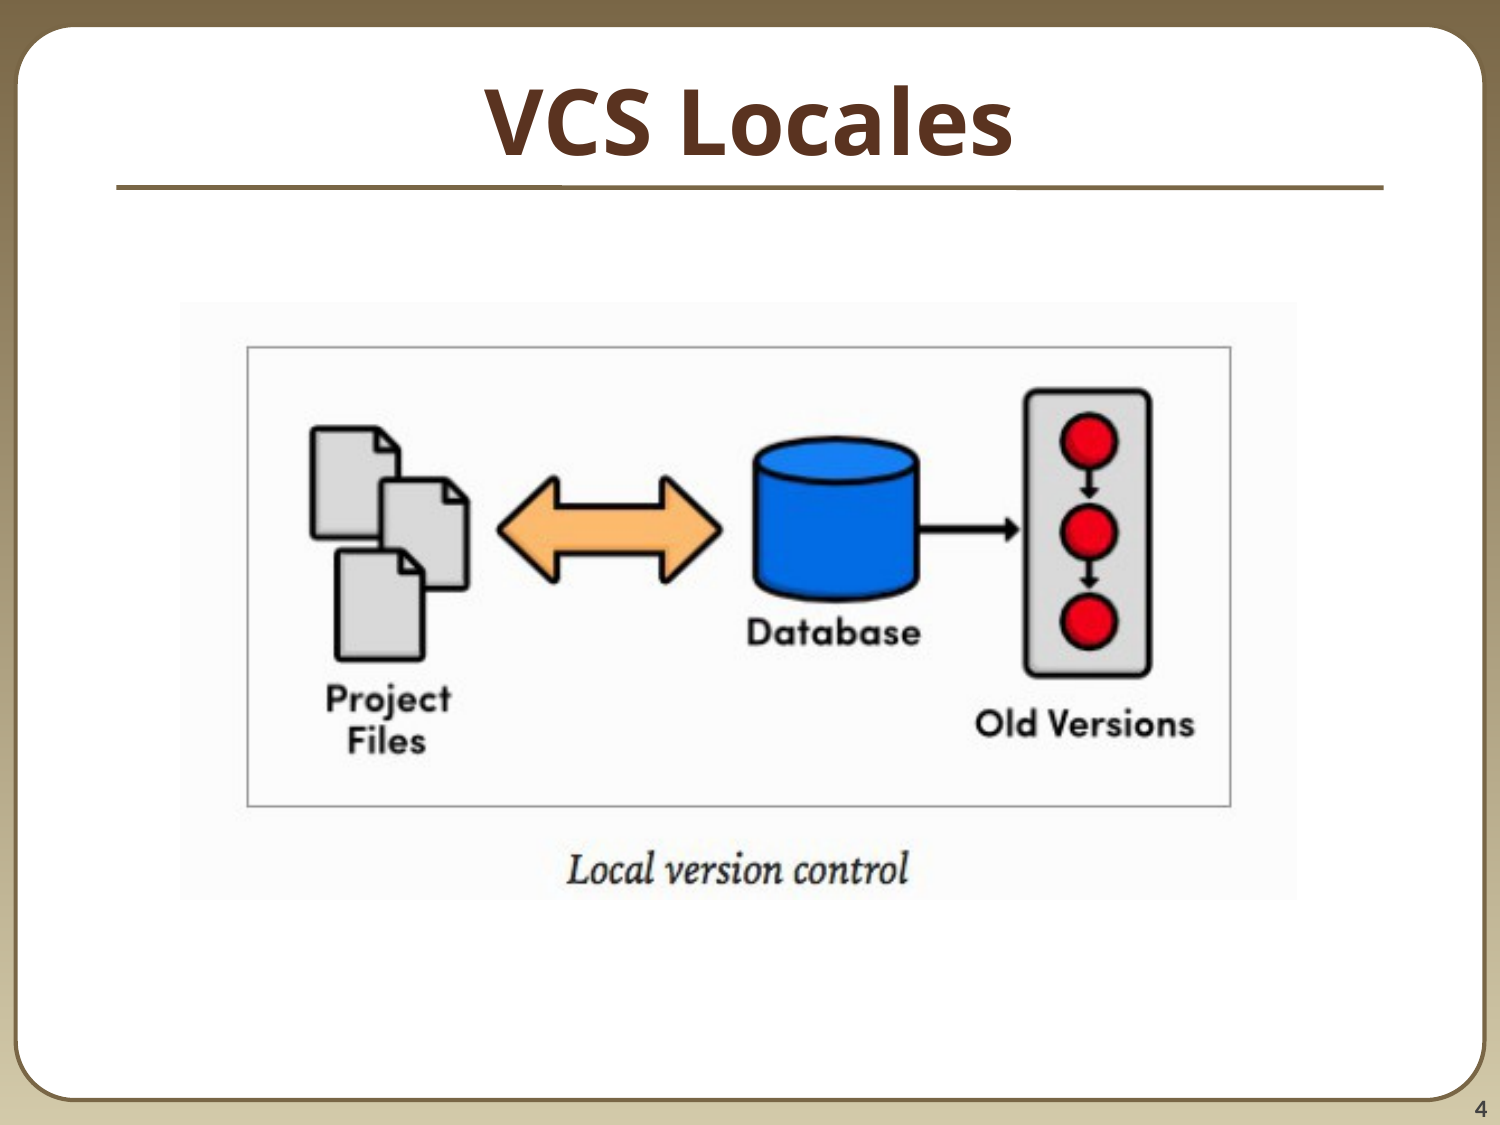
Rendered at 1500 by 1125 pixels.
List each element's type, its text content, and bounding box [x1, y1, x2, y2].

list [0, 212, 1500, 963]
picture [180, 302, 1297, 901]
title VCS Locales [0, 24, 1500, 212]
